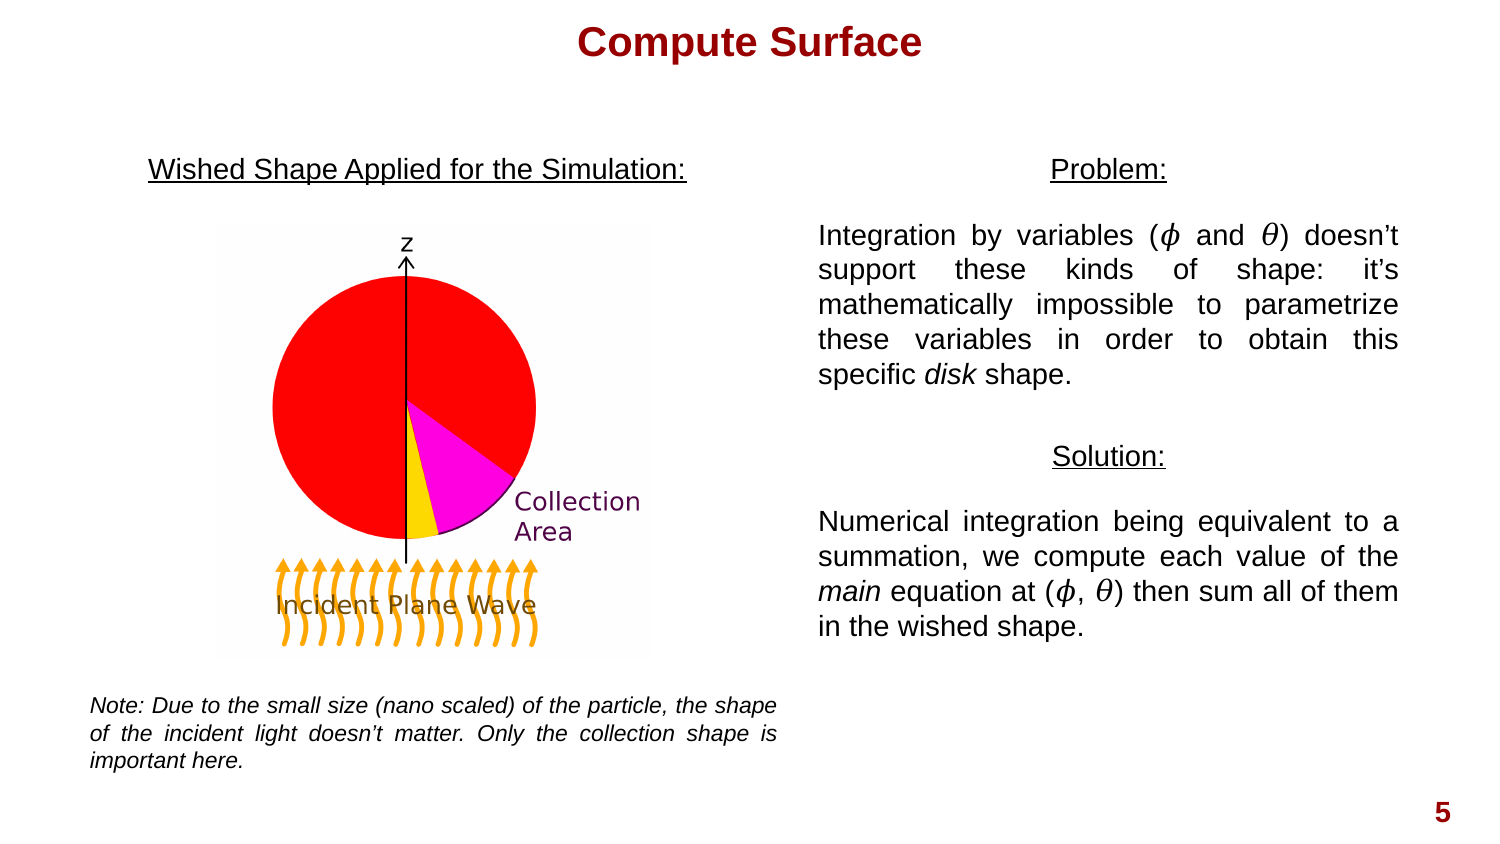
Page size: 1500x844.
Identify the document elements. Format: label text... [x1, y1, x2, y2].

text_box 5 [1419, 778, 1500, 844]
text_box Numerical integration being equivalent to a summation, we compute each value of the main equation at (𝜙, 𝜃) then sum all of them in the wished shape. [803, 487, 1415, 658]
text_box Note: Due to the small size (nano scaled) of the particle, the shape of the incident light doesn’t matter. Only the collection shape is important here. [74, 676, 794, 789]
text_box Compute Surface [506, 0, 994, 81]
text_box Solution: [808, 421, 1410, 487]
text_box Wished Shape Applied for the Simulation: [133, 135, 735, 201]
text_box Problem: [808, 135, 1410, 200]
picture [217, 218, 651, 660]
text_box Integration by variables (𝜙 and 𝜃) doesn’t support these kinds of shape: it’s mathematically impossible to parametrize these variables in order to obtain this specific disk shape. [803, 200, 1415, 406]
